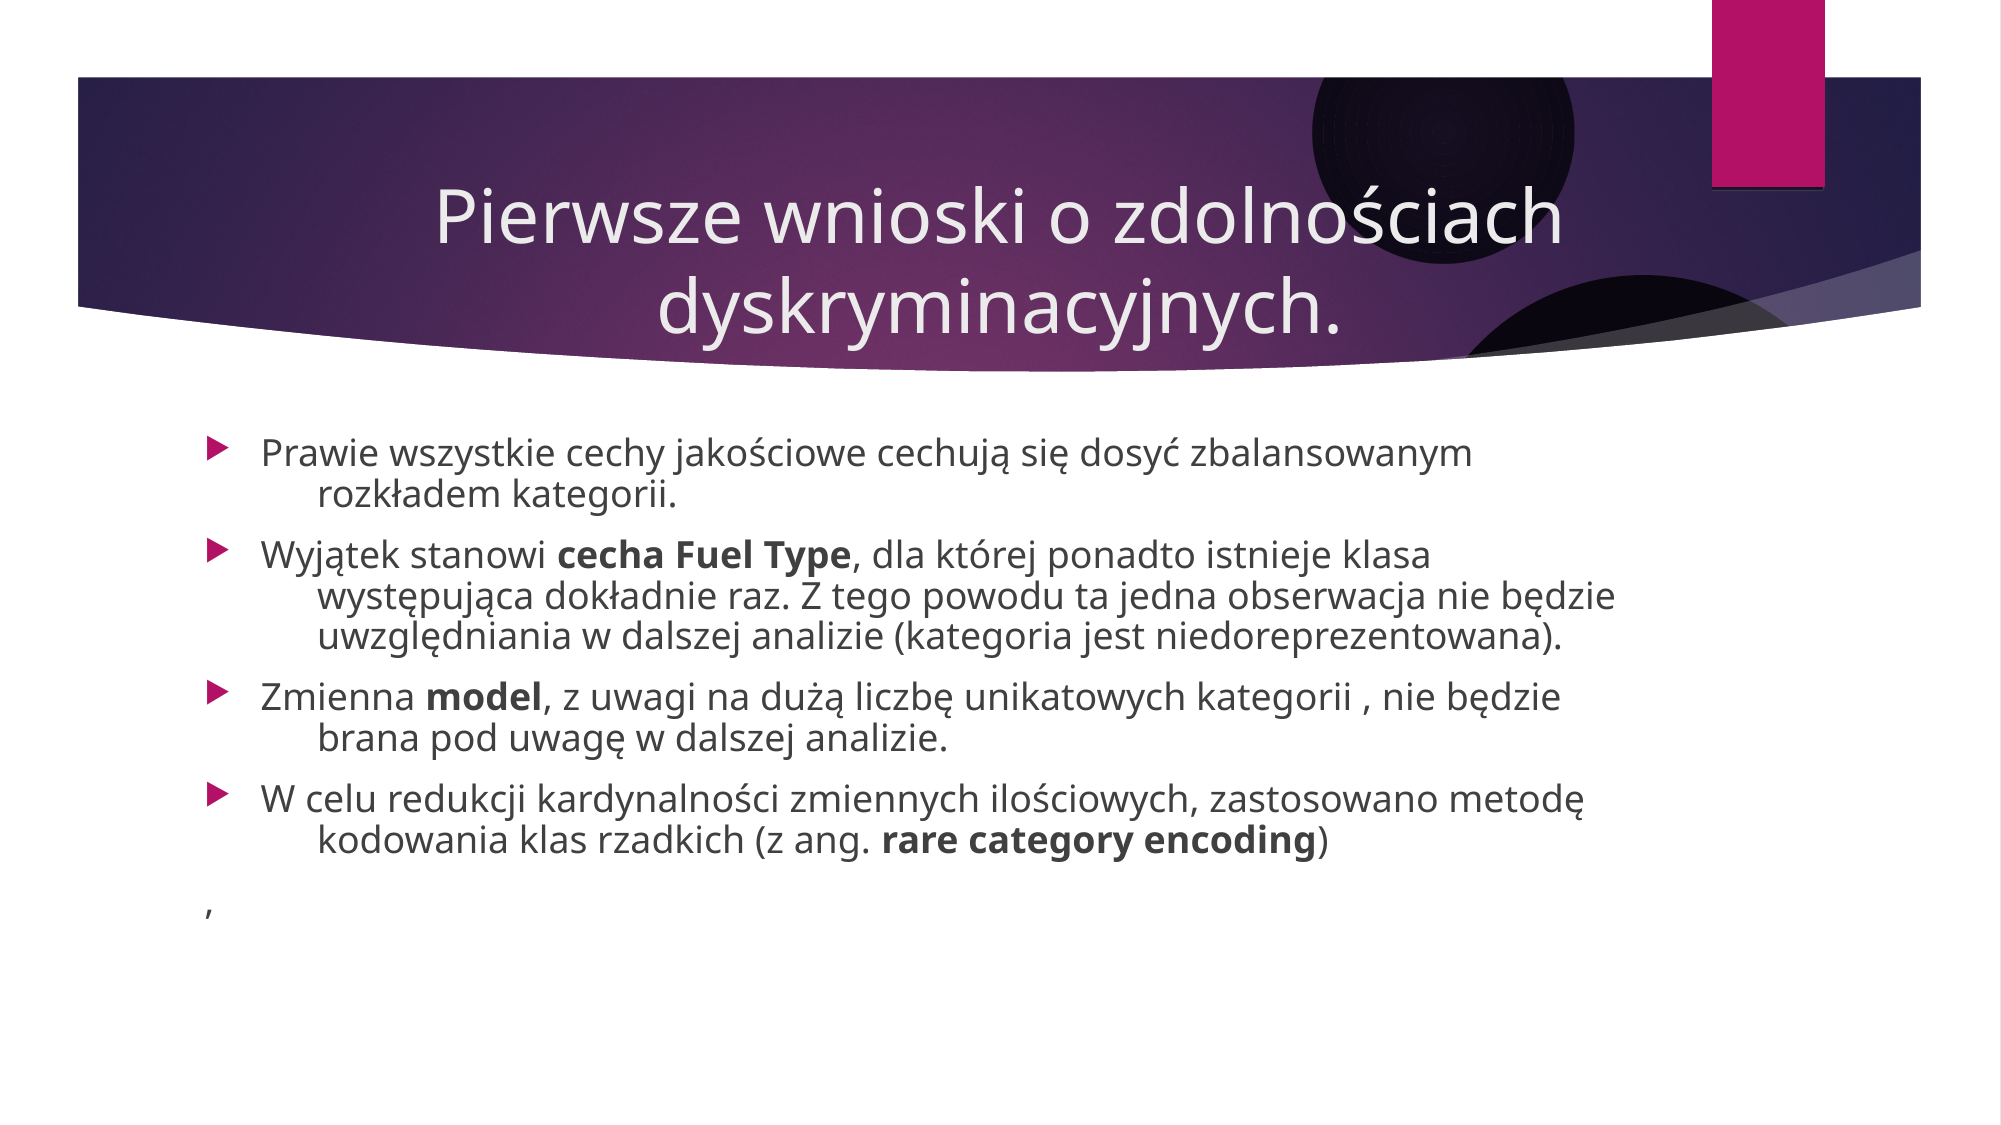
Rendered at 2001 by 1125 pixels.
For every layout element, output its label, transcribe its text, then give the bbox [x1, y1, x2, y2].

list Prawie wszystkie cechy jakościowe cechują się dosyć zbalansowanym rozkładem kategorii. Wyjątek stanowi cecha Fuel Type, dla której ponadto istnieje klasa występująca dokładnie raz. Z tego powodu ta jedna obserwacja nie będzie uwzględniania w dalszej analizie (kategoria jest niedoreprezentowana). Zmienna model, z uwagi na dużą liczbę unikatowych kategorii , nie będzie brana pod uwagę w dalszej analizie. W celu redukcji kardynalności zmiennych ilościowych, zastosowano metodę kodowania klas rzadkich (z ang. rare category encoding) , [189, 427, 1638, 988]
title Pierwsze wnioski o zdolnościach dyskryminacyjnych. [281, 161, 1719, 315]
